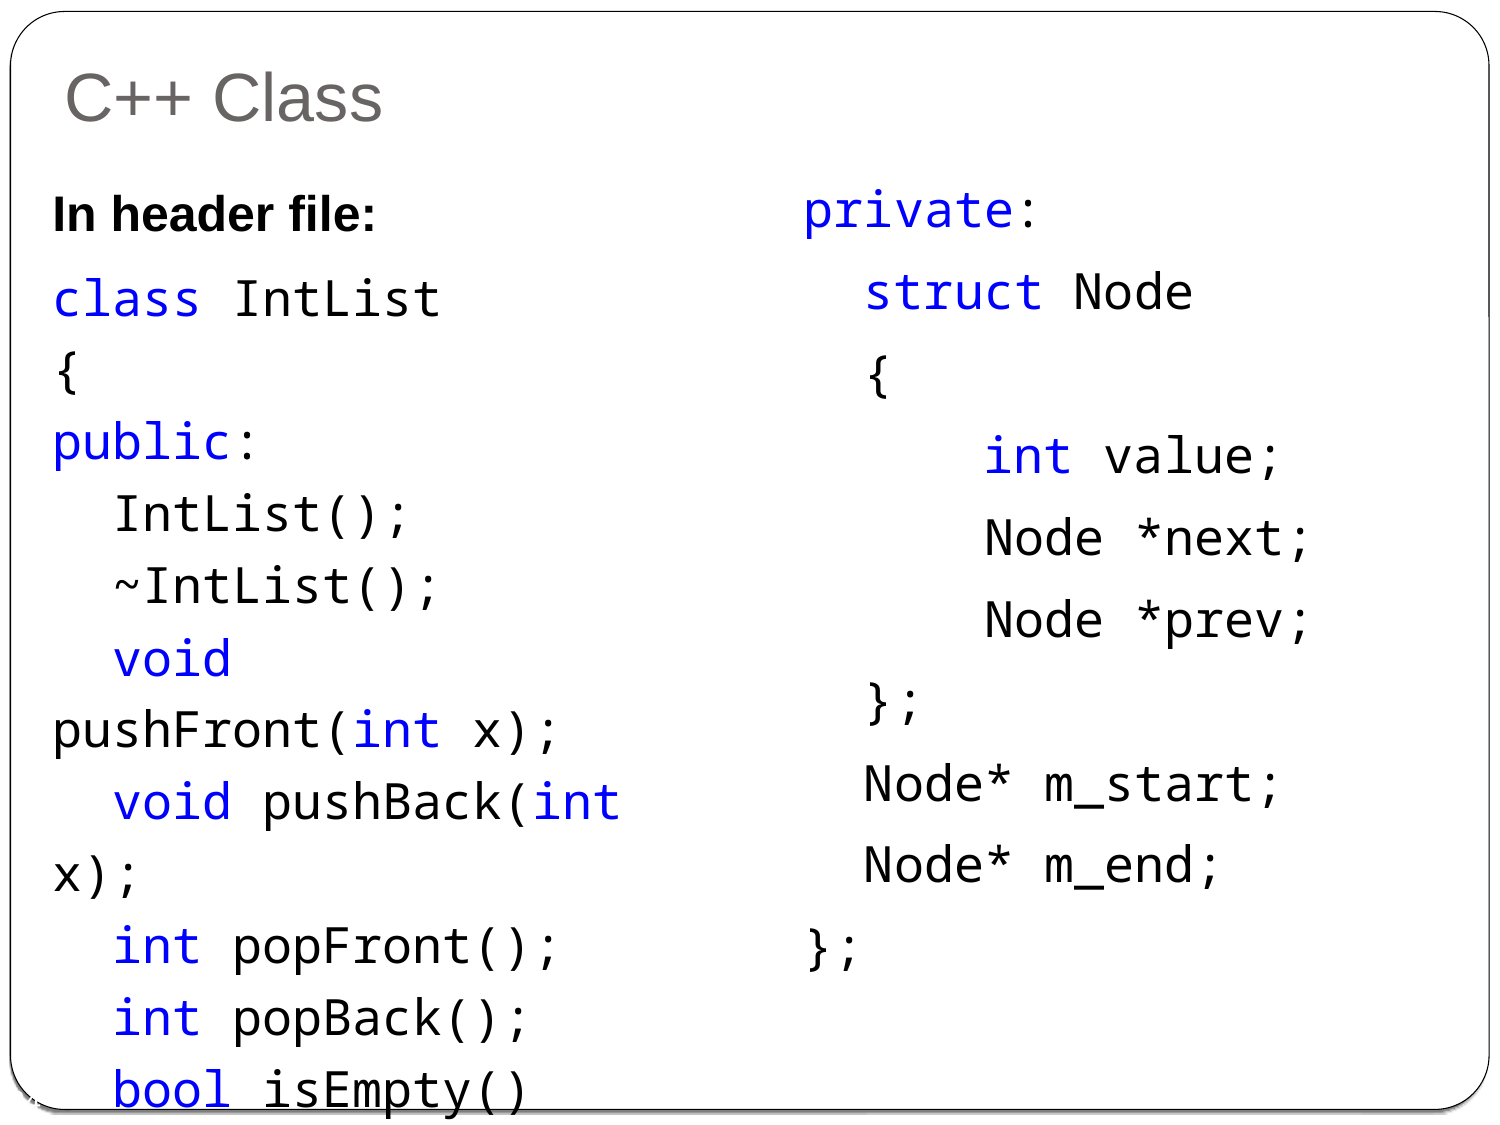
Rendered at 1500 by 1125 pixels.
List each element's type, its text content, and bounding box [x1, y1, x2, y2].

list In header file: class IntList { public: IntList(); ~IntList(); void pushFront(int x); void pushBack(int x); int popFront(); int popBack(); bool isEmpty() const; [37, 162, 661, 1088]
text_box private: struct Node { int value; Node *next; Node *prev; }; Node* m_start; Node* m_end; }; [789, 153, 1441, 1066]
title C++ Class [50, 45, 1450, 150]
slide_number <number> [0, 1074, 50, 1125]
